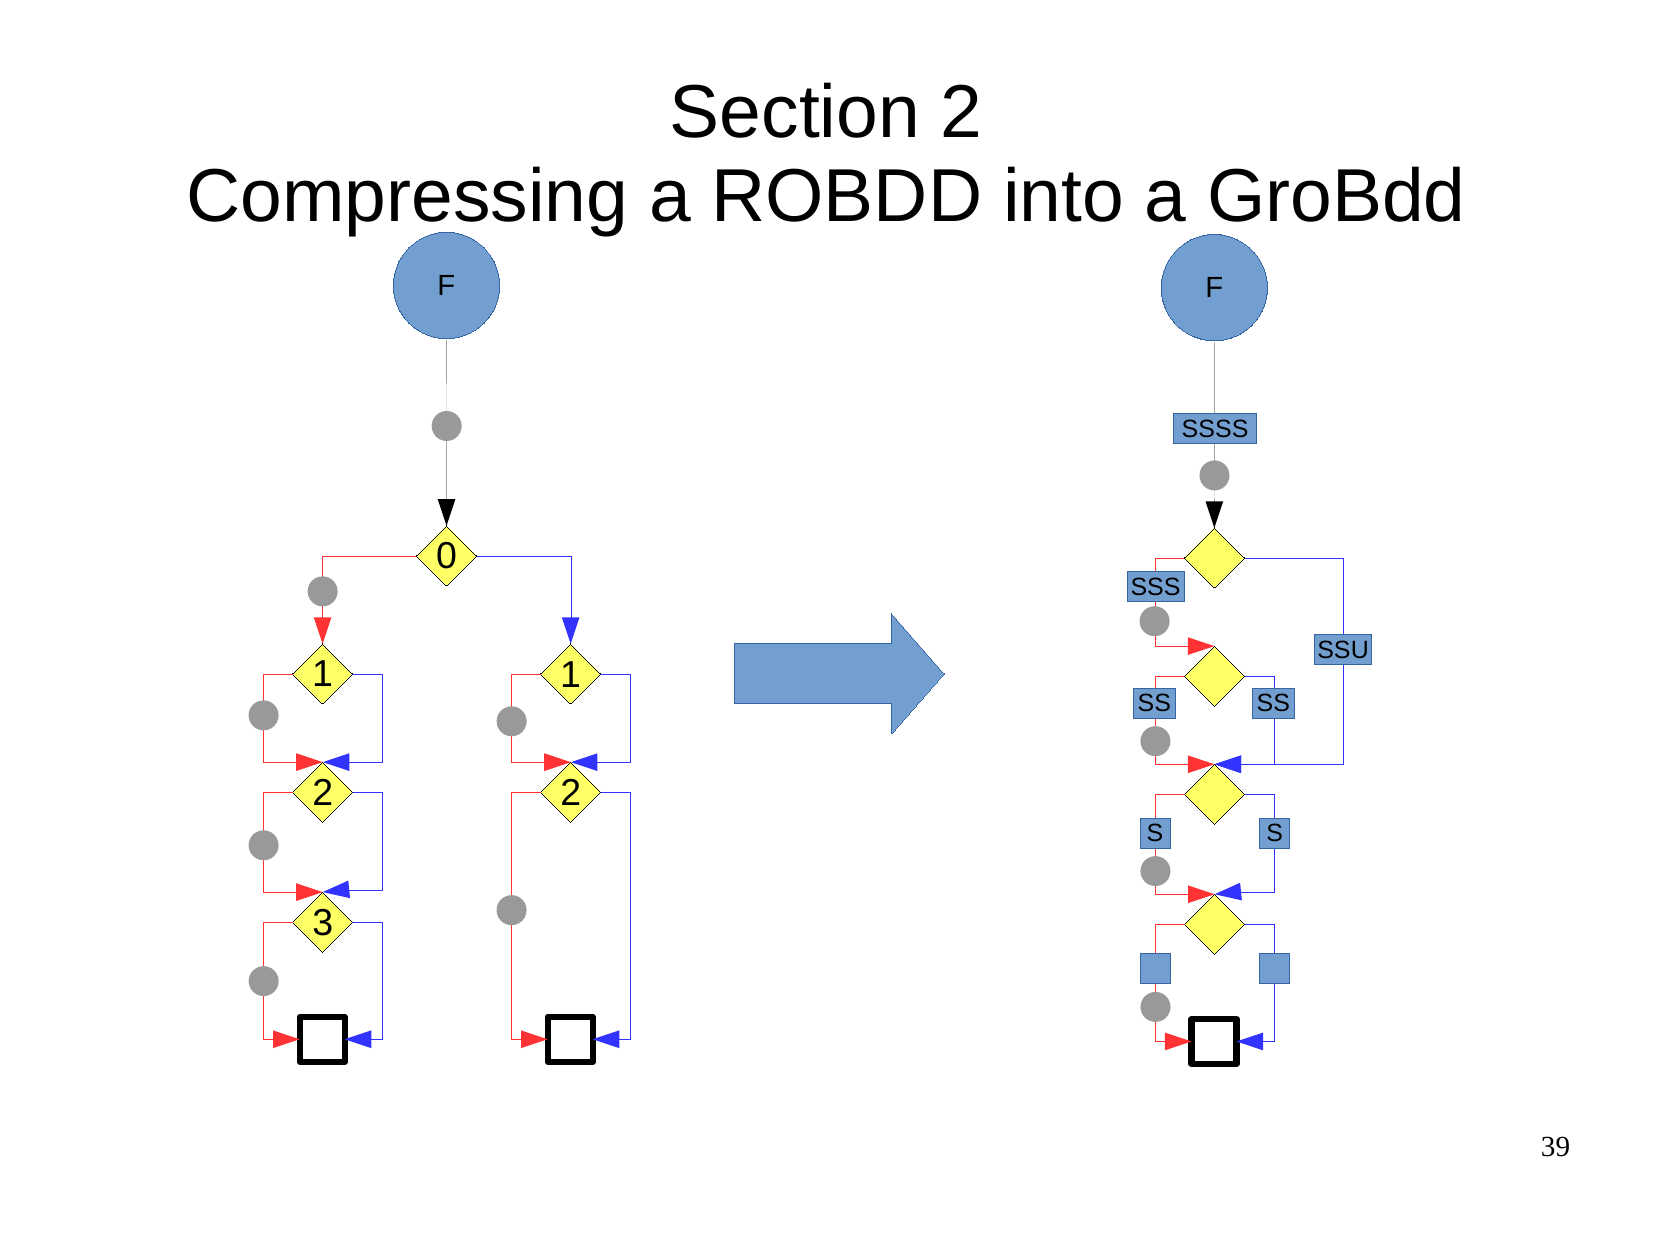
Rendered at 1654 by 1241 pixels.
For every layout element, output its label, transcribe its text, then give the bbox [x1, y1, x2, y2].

text_box 3 [292, 893, 353, 953]
text_box [1140, 726, 1171, 757]
title Section 2 Compressing a ROBDD into a GroBdd [82, 49, 1571, 257]
text_box [248, 830, 279, 861]
text_box [1184, 764, 1245, 825]
text_box [1139, 606, 1170, 637]
text_box [1140, 953, 1171, 984]
text_box [1199, 460, 1230, 491]
text_box [248, 700, 279, 731]
text_box [1140, 856, 1171, 887]
text_box [307, 576, 338, 607]
text_box 0 [416, 525, 477, 586]
text_box 2 [540, 763, 601, 823]
text_box SSS [1127, 571, 1185, 602]
text_box F [393, 232, 500, 339]
text_box [1184, 527, 1245, 588]
text_box [496, 706, 527, 737]
text_box [734, 613, 945, 734]
text_box SS [1252, 688, 1295, 719]
text_box [1184, 895, 1245, 955]
text_box F [1161, 234, 1268, 341]
text_box [547, 1016, 593, 1062]
text_box [248, 966, 279, 997]
text_box [1191, 1018, 1237, 1064]
text_box [1184, 646, 1245, 707]
text_box 2 [292, 762, 353, 823]
text_box SSSS [1173, 413, 1257, 444]
text_box SSU [1314, 634, 1372, 665]
text_box S [1259, 818, 1290, 849]
text_box [1259, 953, 1290, 984]
text_box [1140, 991, 1171, 1022]
text_box SS [1133, 688, 1176, 719]
text_box 1 [292, 643, 353, 704]
text_box 1 [540, 643, 601, 704]
text_box [299, 1016, 345, 1062]
text_box [496, 895, 527, 926]
text_box S [1140, 818, 1171, 849]
text_box [431, 410, 462, 442]
